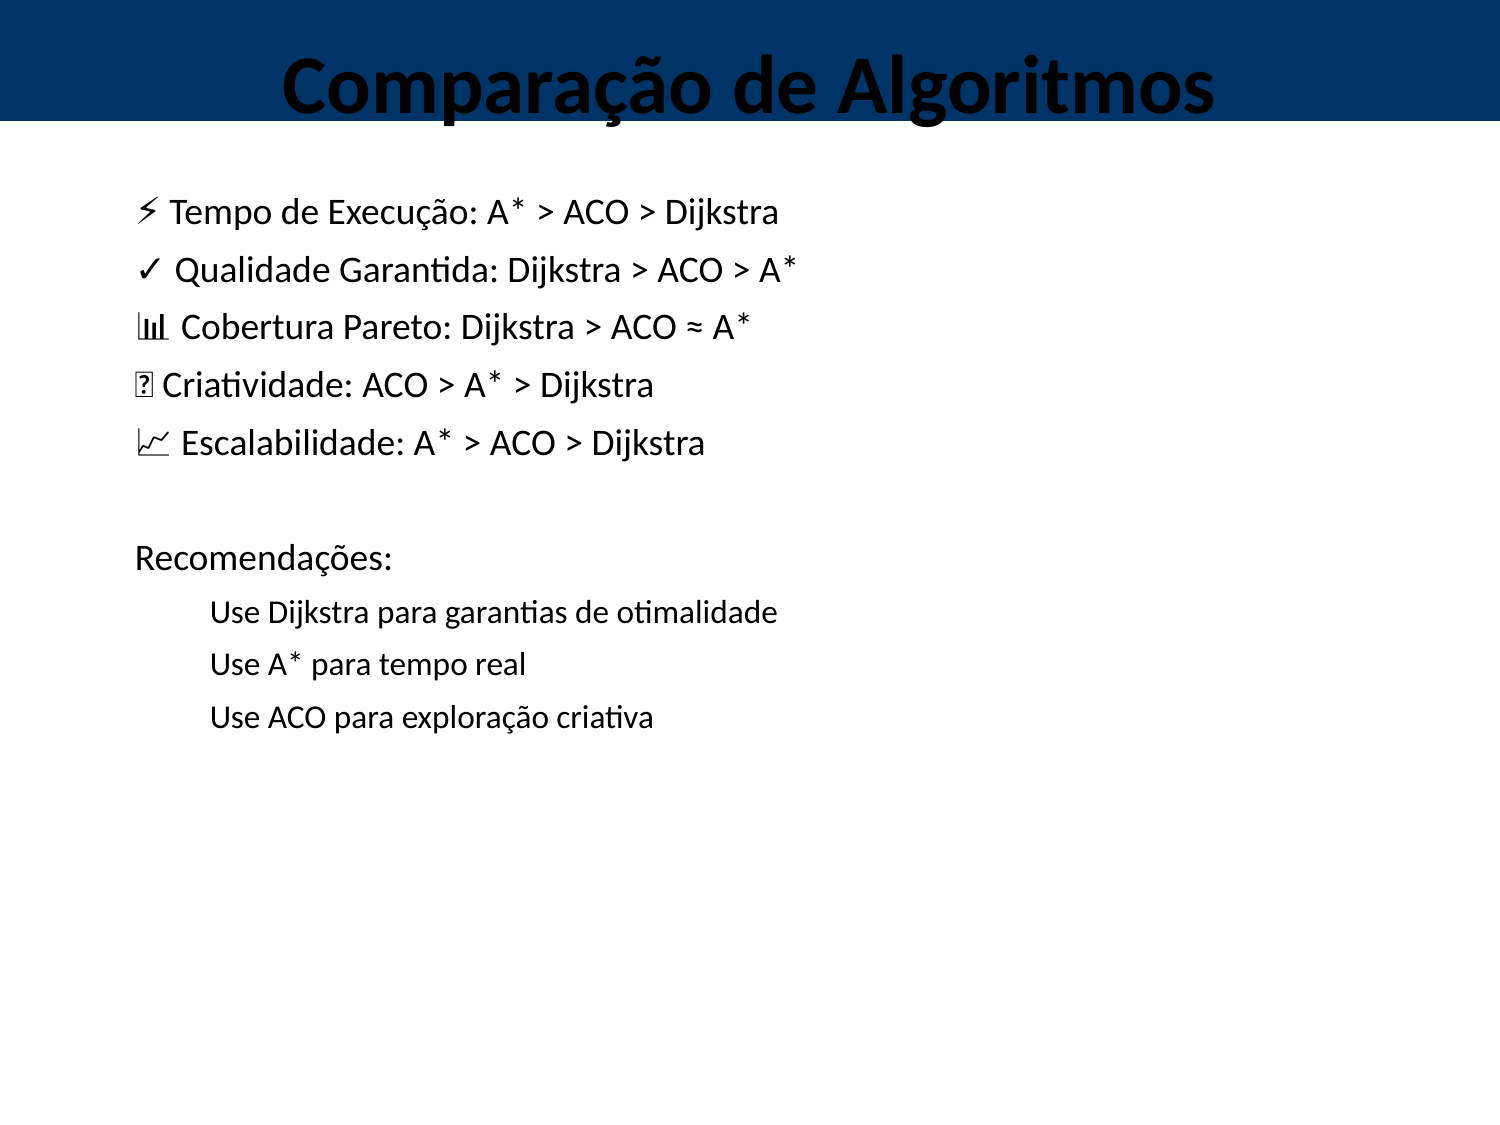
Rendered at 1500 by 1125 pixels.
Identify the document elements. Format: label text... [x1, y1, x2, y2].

text_box ⚡ Tempo de Execução: A* > ACO > Dijkstra ✓ Qualidade Garantida: Dijkstra > ACO > A* 📊 Cobertura Pareto: Dijkstra > ACO ≈ A* 💡 Criatividade: ACO > A* > Dijkstra 📈 Escalabilidade: A* > ACO > Dijkstra Recomendações: Use Dijkstra para garantias de otimalidade Use A* para tempo real Use ACO para exploração criativa [119, 179, 1380, 743]
text_box [0, 0, 1500, 120]
text_box Comparação de Algoritmos [267, 22, 1232, 138]
